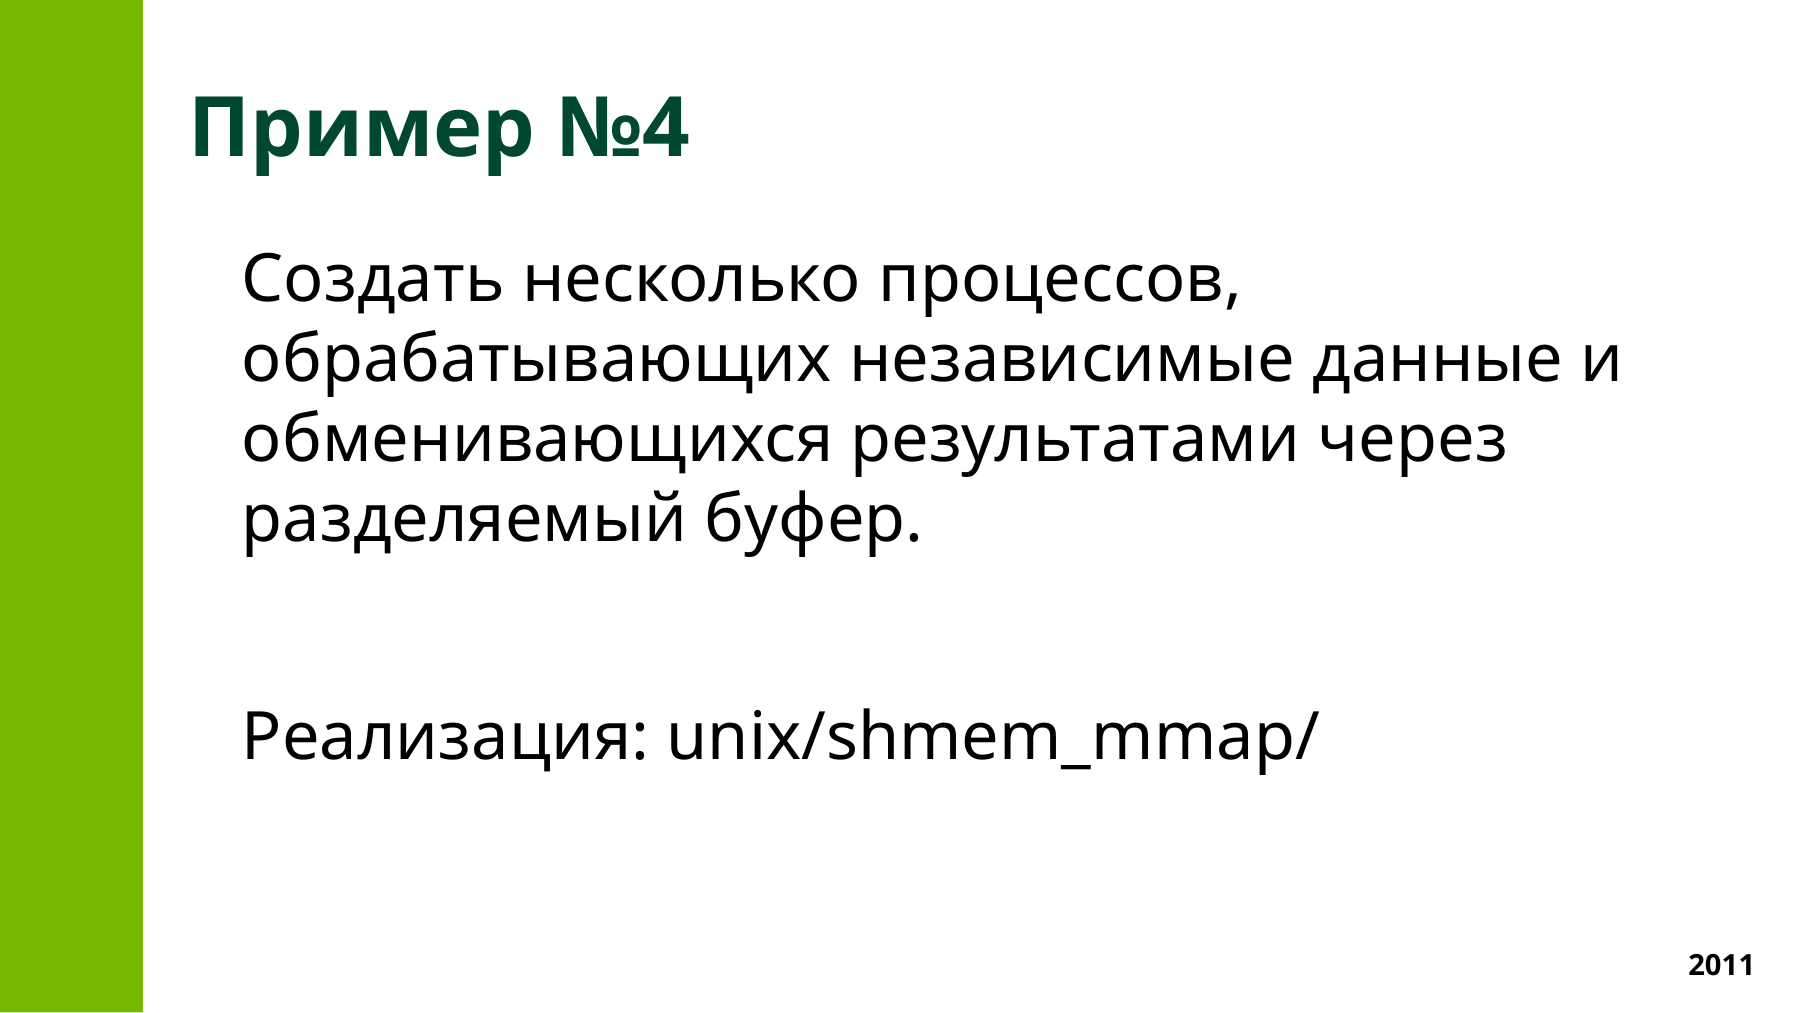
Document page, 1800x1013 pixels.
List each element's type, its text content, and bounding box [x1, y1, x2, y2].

title Пример №4 [188, 40, 1733, 211]
list Создать несколько процессов, обрабатывающих независимые данные и обменивающихся результатами через разделяемый буфер. Реализация: unix/shmem_mmap/ [188, 227, 1733, 976]
